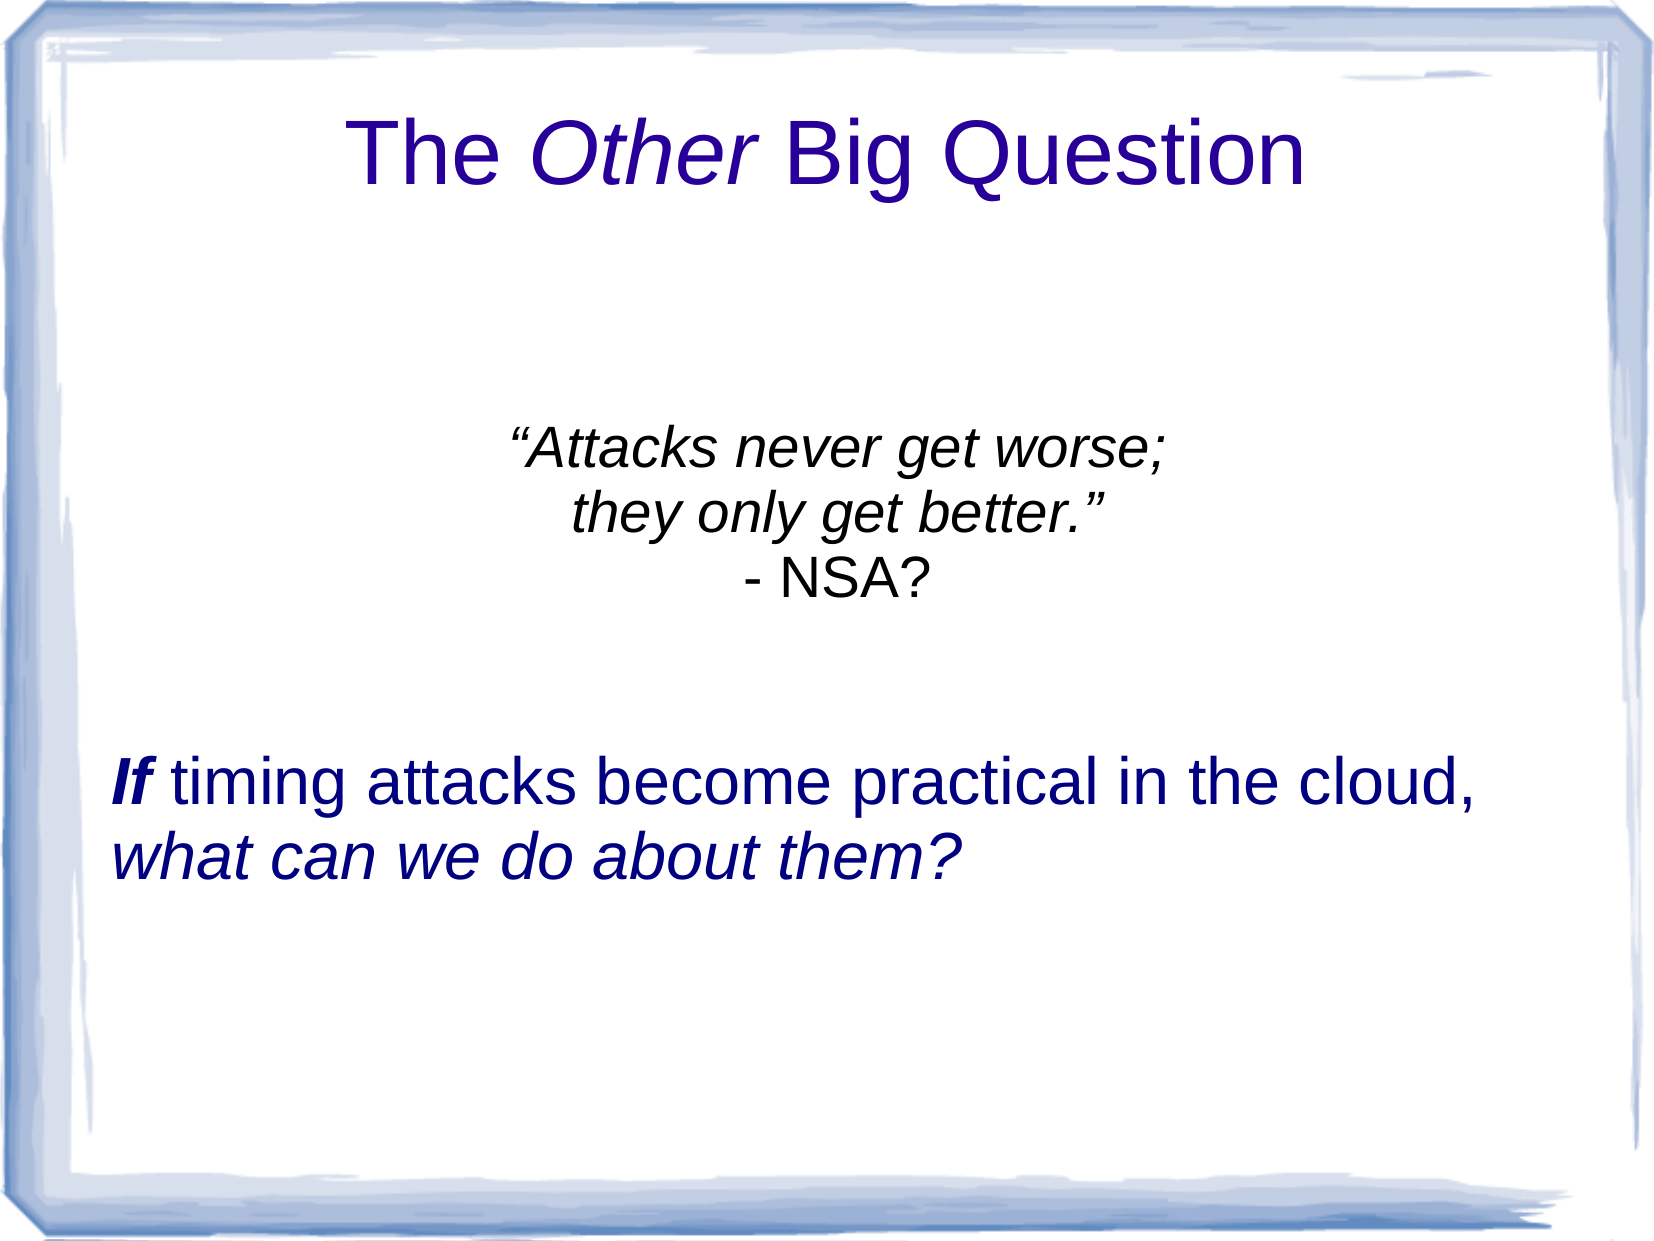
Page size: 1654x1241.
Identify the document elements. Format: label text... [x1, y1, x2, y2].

picture [0, 0, 1654, 1241]
title The Other Big Question [82, 56, 1571, 250]
list “Attacks never get worse; they only get better.” - NSA? If timing attacks become practical in the cloud, what can we do about them? [111, 415, 1565, 1030]
